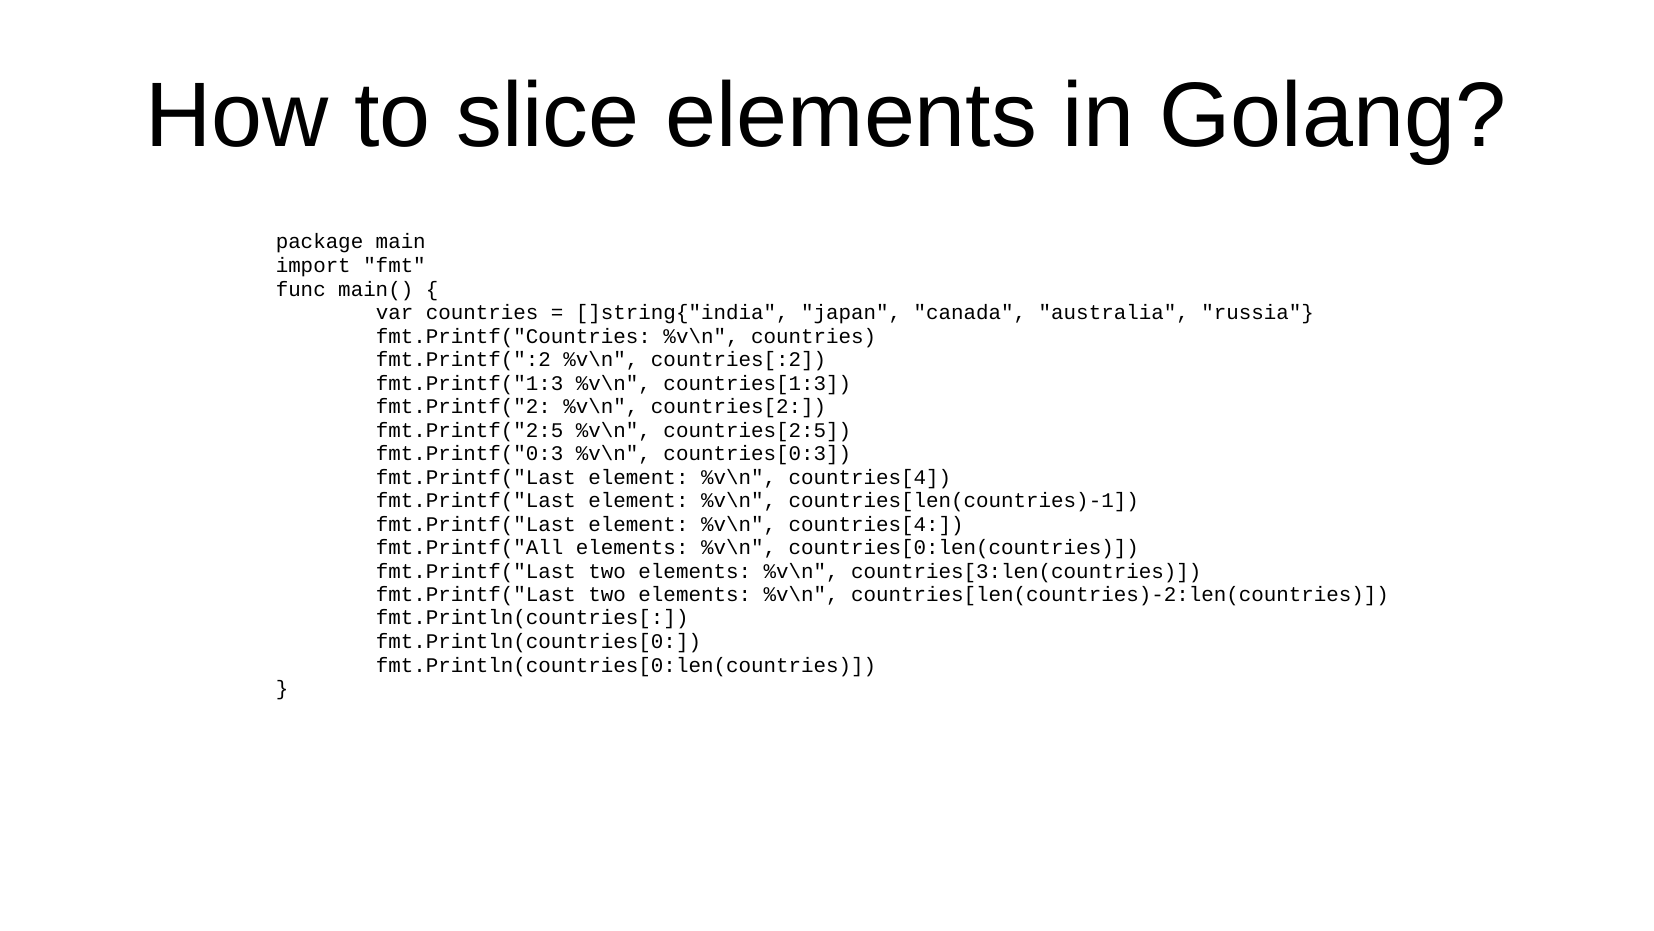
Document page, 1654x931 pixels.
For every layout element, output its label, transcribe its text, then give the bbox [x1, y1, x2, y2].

title How to slice elements in Golang? [82, 37, 1571, 193]
text_box package main import "fmt" func main() { var countries = []string{"india", "japan", "canada", "australia", "russia"} fmt.Printf("Countries: %v\n", countries) fmt.Printf(":2 %v\n", countries[:2]) fmt.Printf("1:3 %v\n", countries[1:3]) fmt.Printf("2: %v\n", countries[2:]) fmt.Printf("2:5 %v\n", countries[2:5]) fmt.Printf("0:3 %v\n", countries[0:3]) fmt.Printf("Last element: %v\n", countries[4]) fmt.Printf("Last element: %v\n", countries[len(countries)-1]) fmt.Printf("Last element: %v\n", countries[4:]) fmt.Printf("All elements: %v\n", countries[0:len(countries)]) fmt.Printf("Last two elements: %v\n", countries[3:len(countries)]) fmt.Printf("Last two elements: %v\n", countries[len(countries)-2:len(countries)]) fmt.Println(countries[:]) fmt.Println(countries[0:]) fmt.Println(countries[0:len(countries)]) } [261, 224, 1404, 710]
